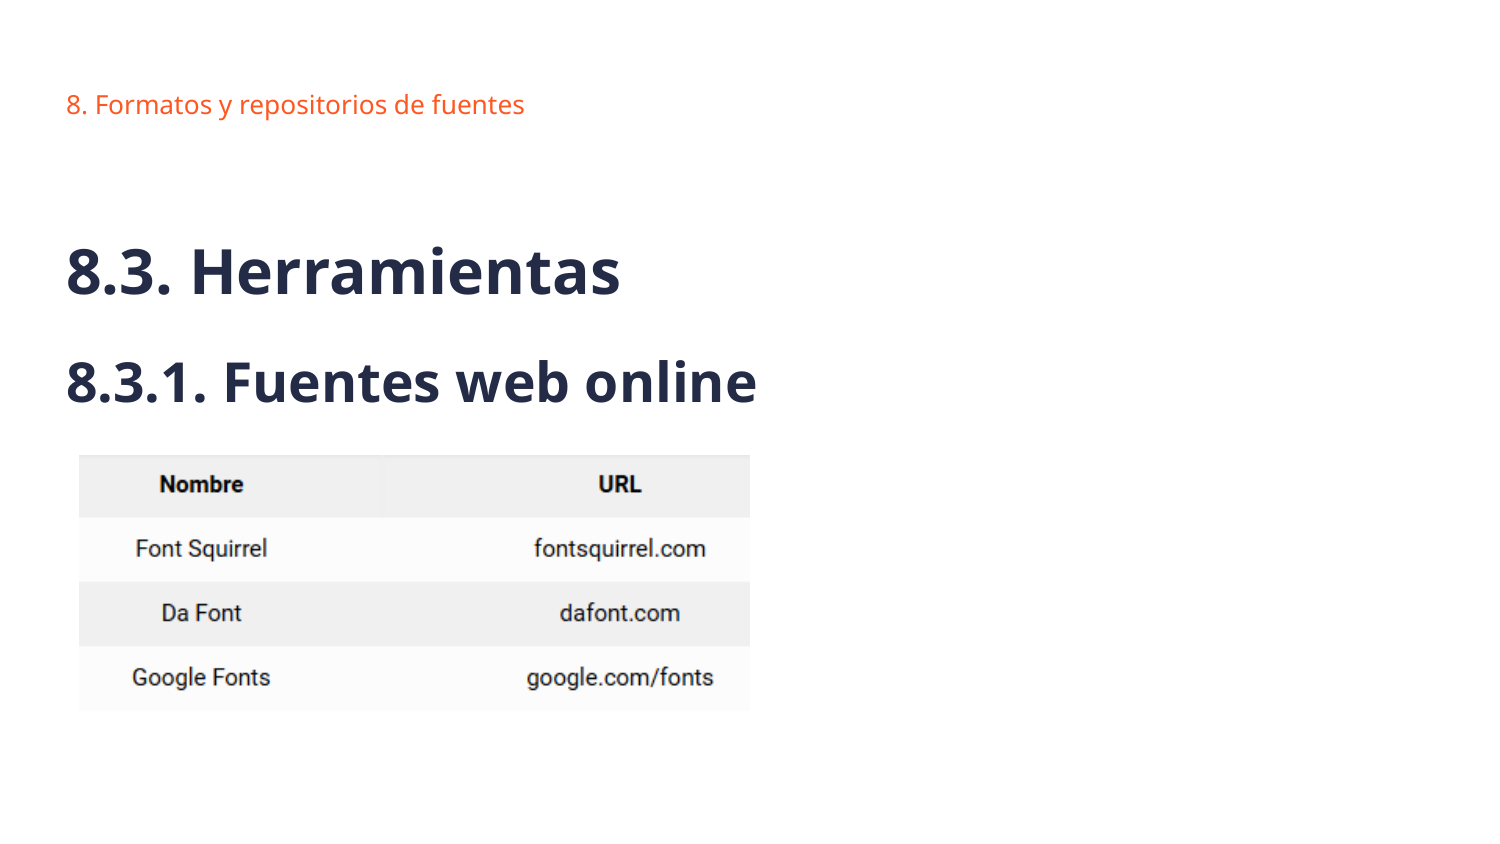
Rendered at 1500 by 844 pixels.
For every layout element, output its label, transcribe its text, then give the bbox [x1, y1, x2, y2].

list 8.3. Herramientas 8.3.1. Fuentes web online [51, 189, 1449, 750]
title 8. Formatos y repositorios de fuentes [51, 72, 1449, 167]
picture [79, 455, 750, 714]
